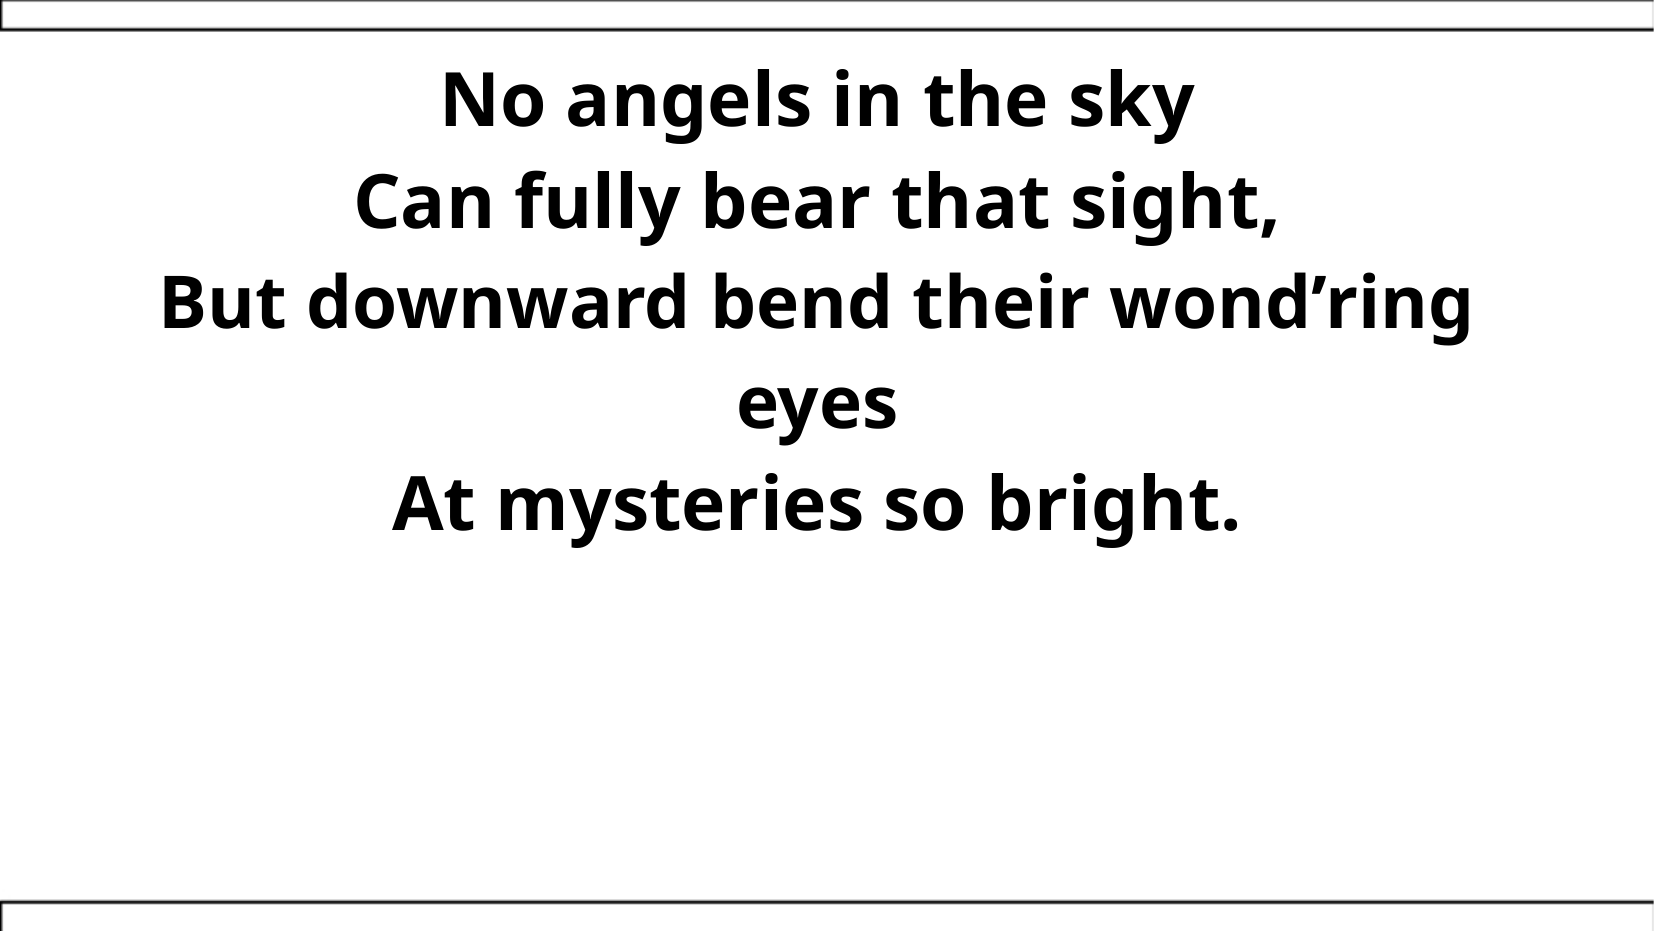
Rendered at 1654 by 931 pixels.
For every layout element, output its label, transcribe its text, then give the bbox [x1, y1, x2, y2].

picture [0, 0, 1654, 931]
text_box No angels in the sky Can fully bear that sight, But downward bend their wond’ring eyes At mysteries so bright. [75, 38, 1561, 451]
